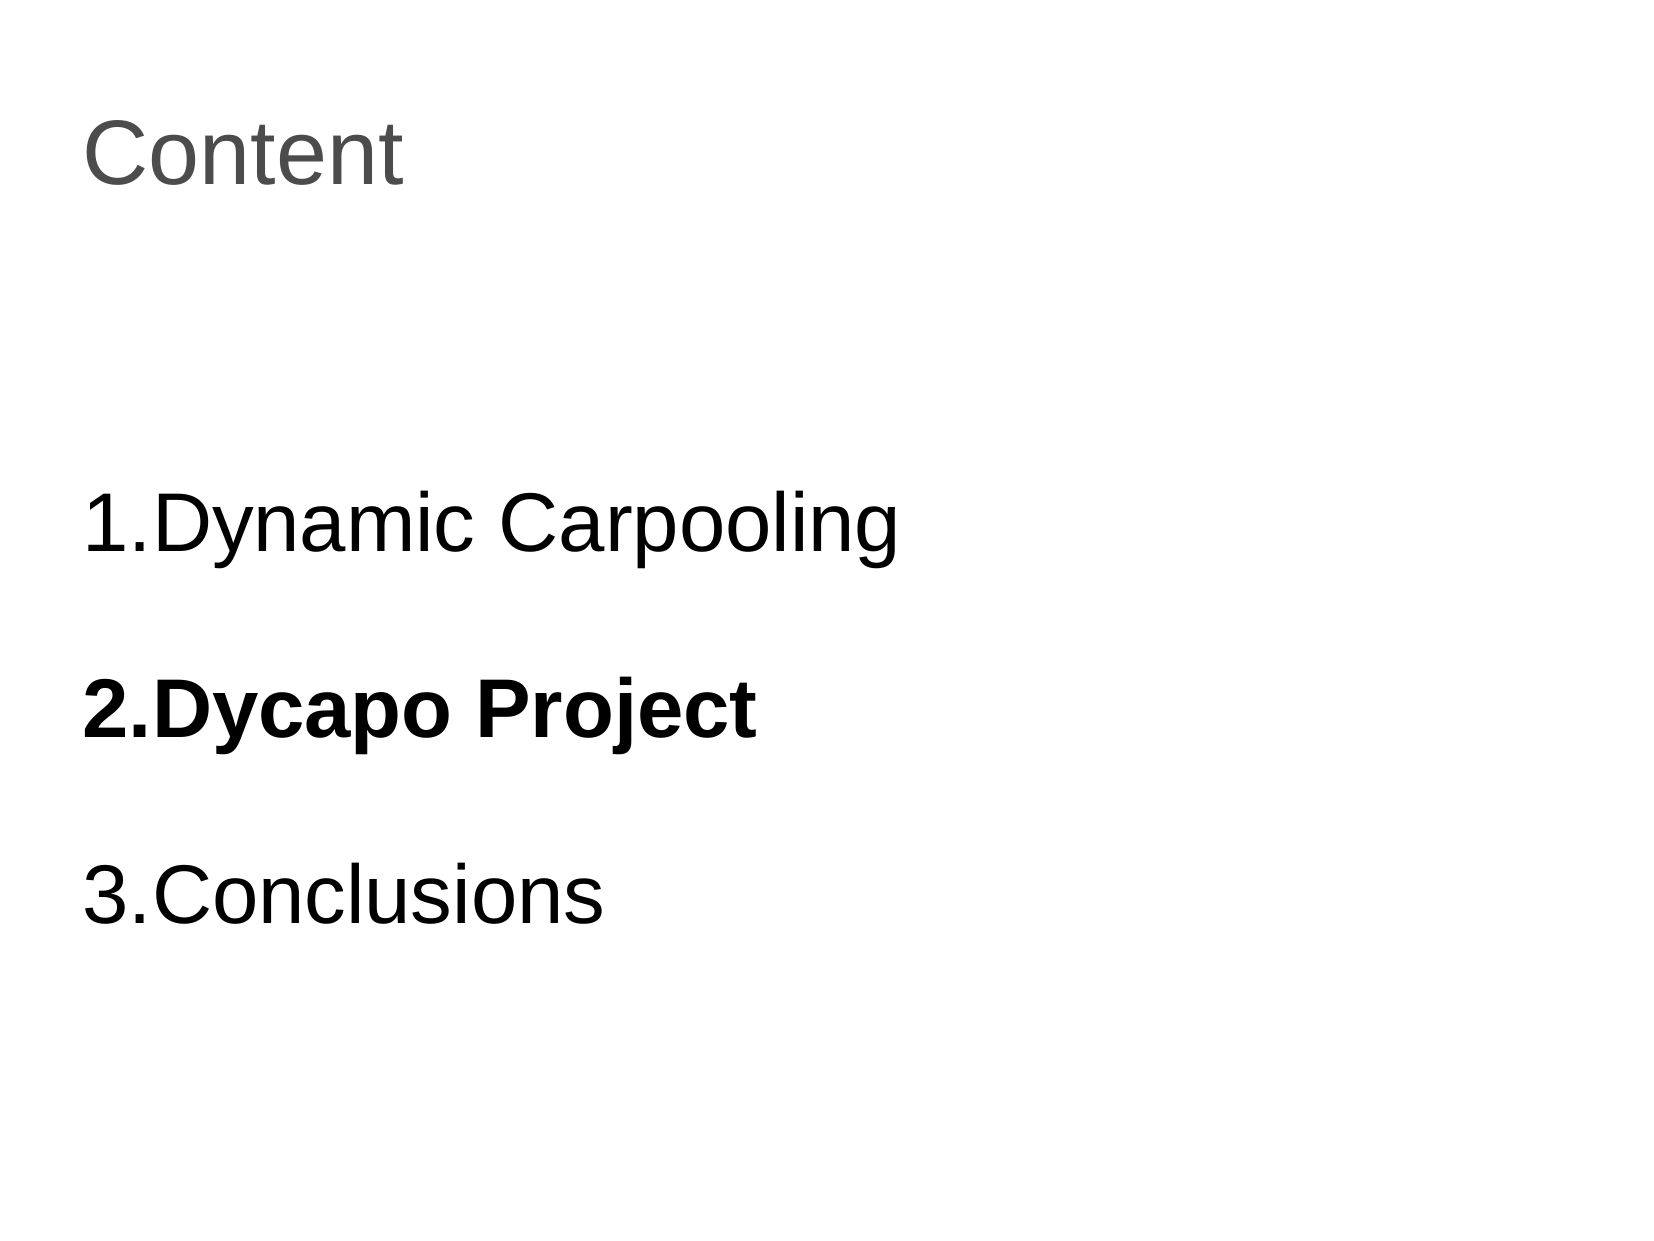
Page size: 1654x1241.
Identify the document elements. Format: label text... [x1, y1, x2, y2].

subtitle Dynamic Carpooling Dycapo Project Conclusions [82, 297, 1571, 1102]
title Content [82, 56, 1571, 250]
